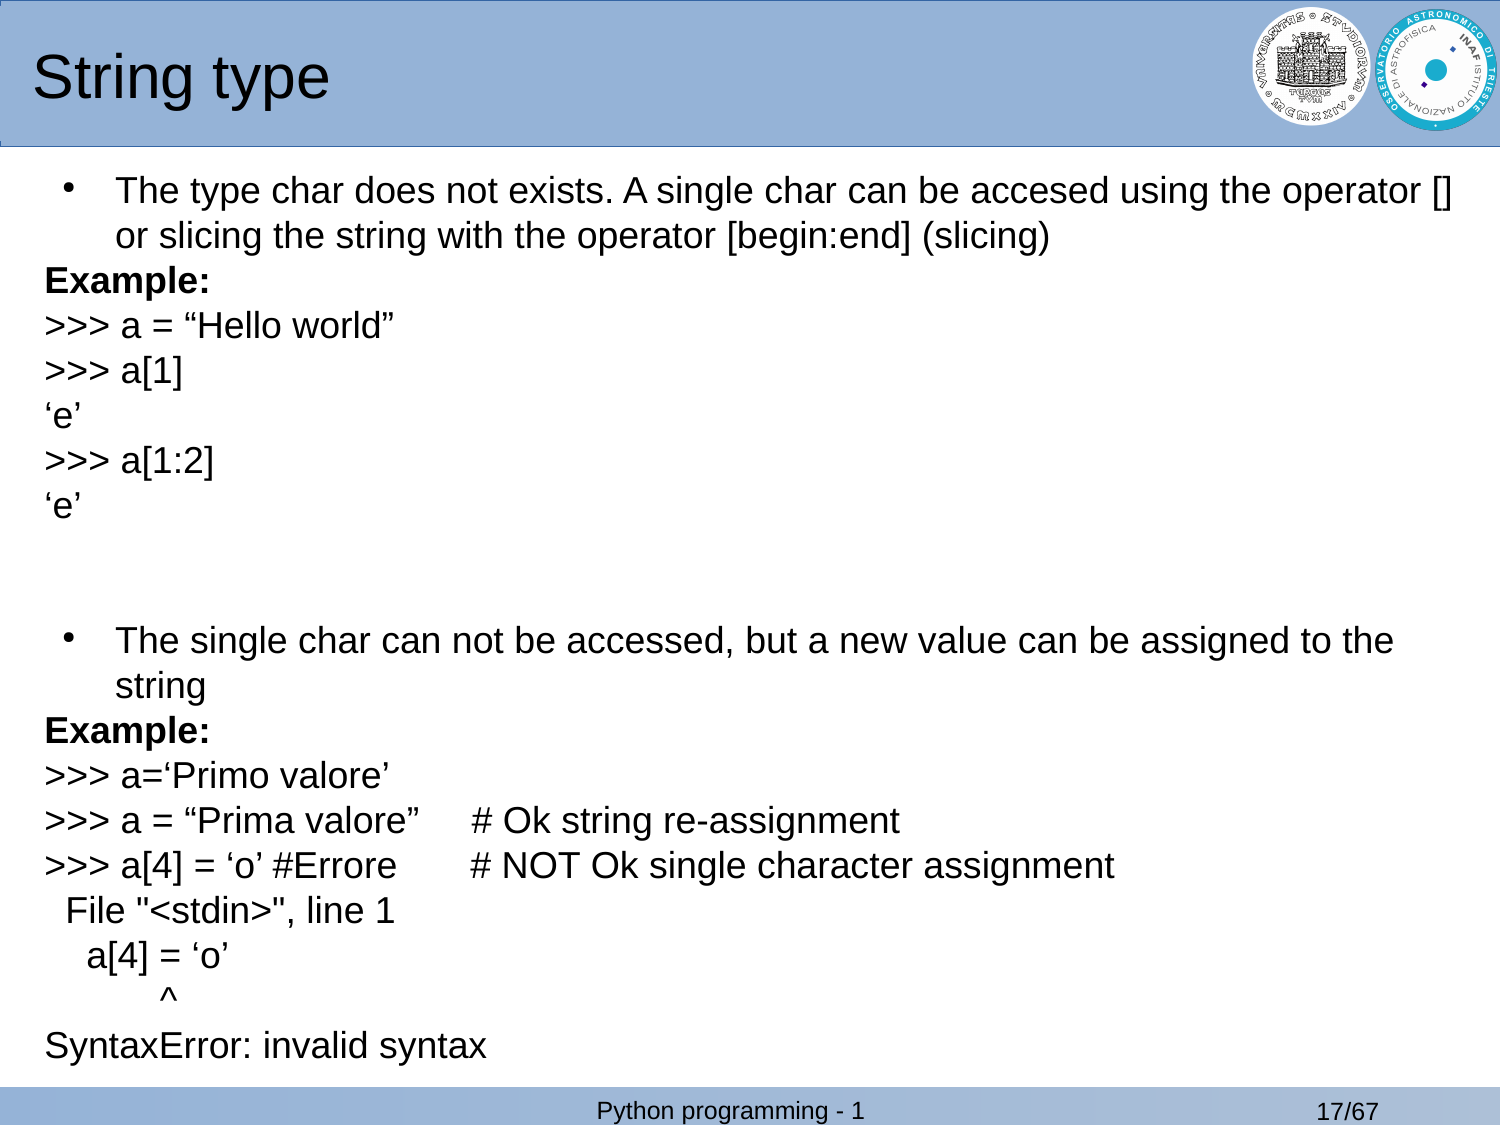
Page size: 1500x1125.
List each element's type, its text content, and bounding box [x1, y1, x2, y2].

text_box String type [0, 5, 1253, 141]
picture [1253, 0, 1500, 156]
list The type char does not exists. A single char can be accesed using the operator [] or slicing the string with the operator [begin:end] (slicing) Example: >>> a = “Hello world” >>> a[1] ‘e’ >>> a[1:2] ‘e’ The single char can not be accessed, but a new value can be assigned to the string Example: >>> a=‘Primo valore’ >>> a = “Prima valore” # Ok string re-assignment >>> a[4] = ‘o’ #Errore # NOT Ok single character assignment File "<stdin>", line 1 a[4] = ‘o’ ^ SyntaxError: invalid syntax [29, 158, 1500, 1071]
